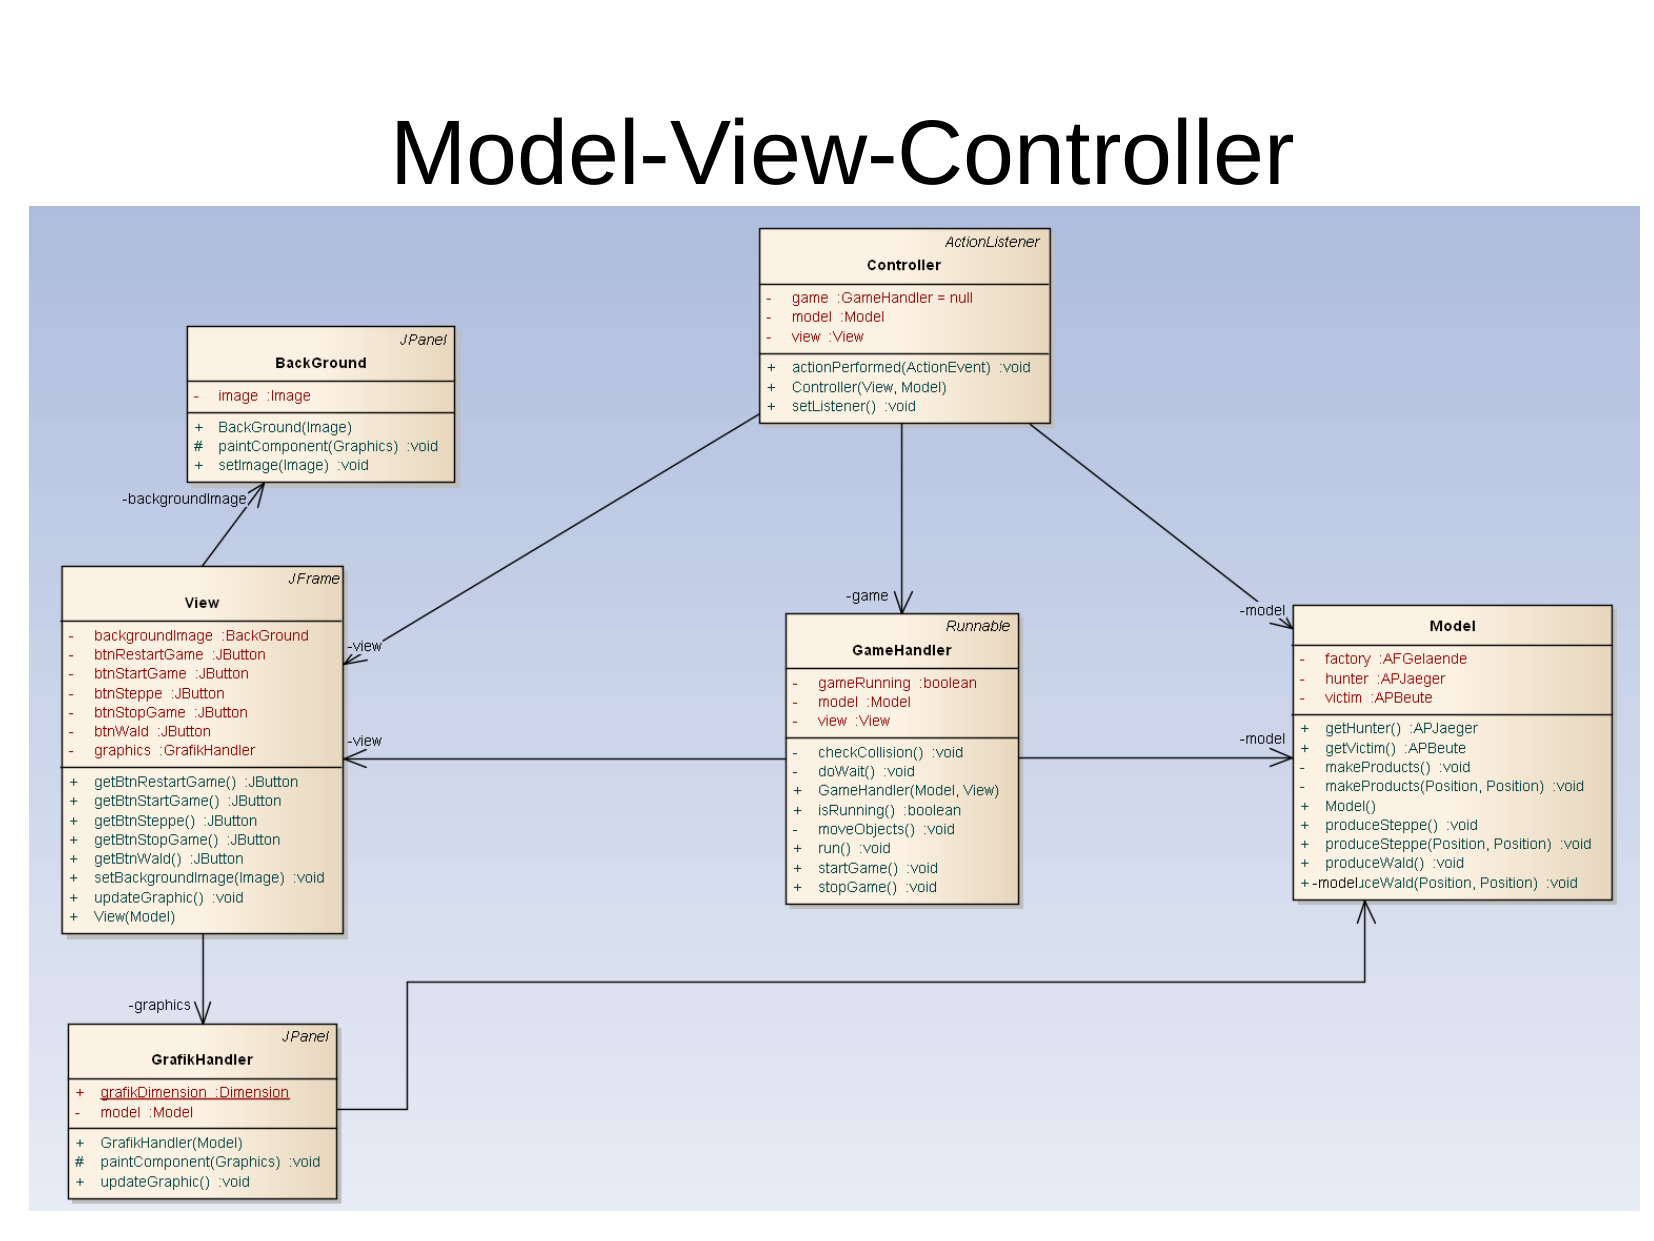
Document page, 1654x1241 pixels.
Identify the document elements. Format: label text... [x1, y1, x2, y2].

title Model-View-Controller [82, 49, 1571, 206]
picture [29, 206, 1640, 1211]
